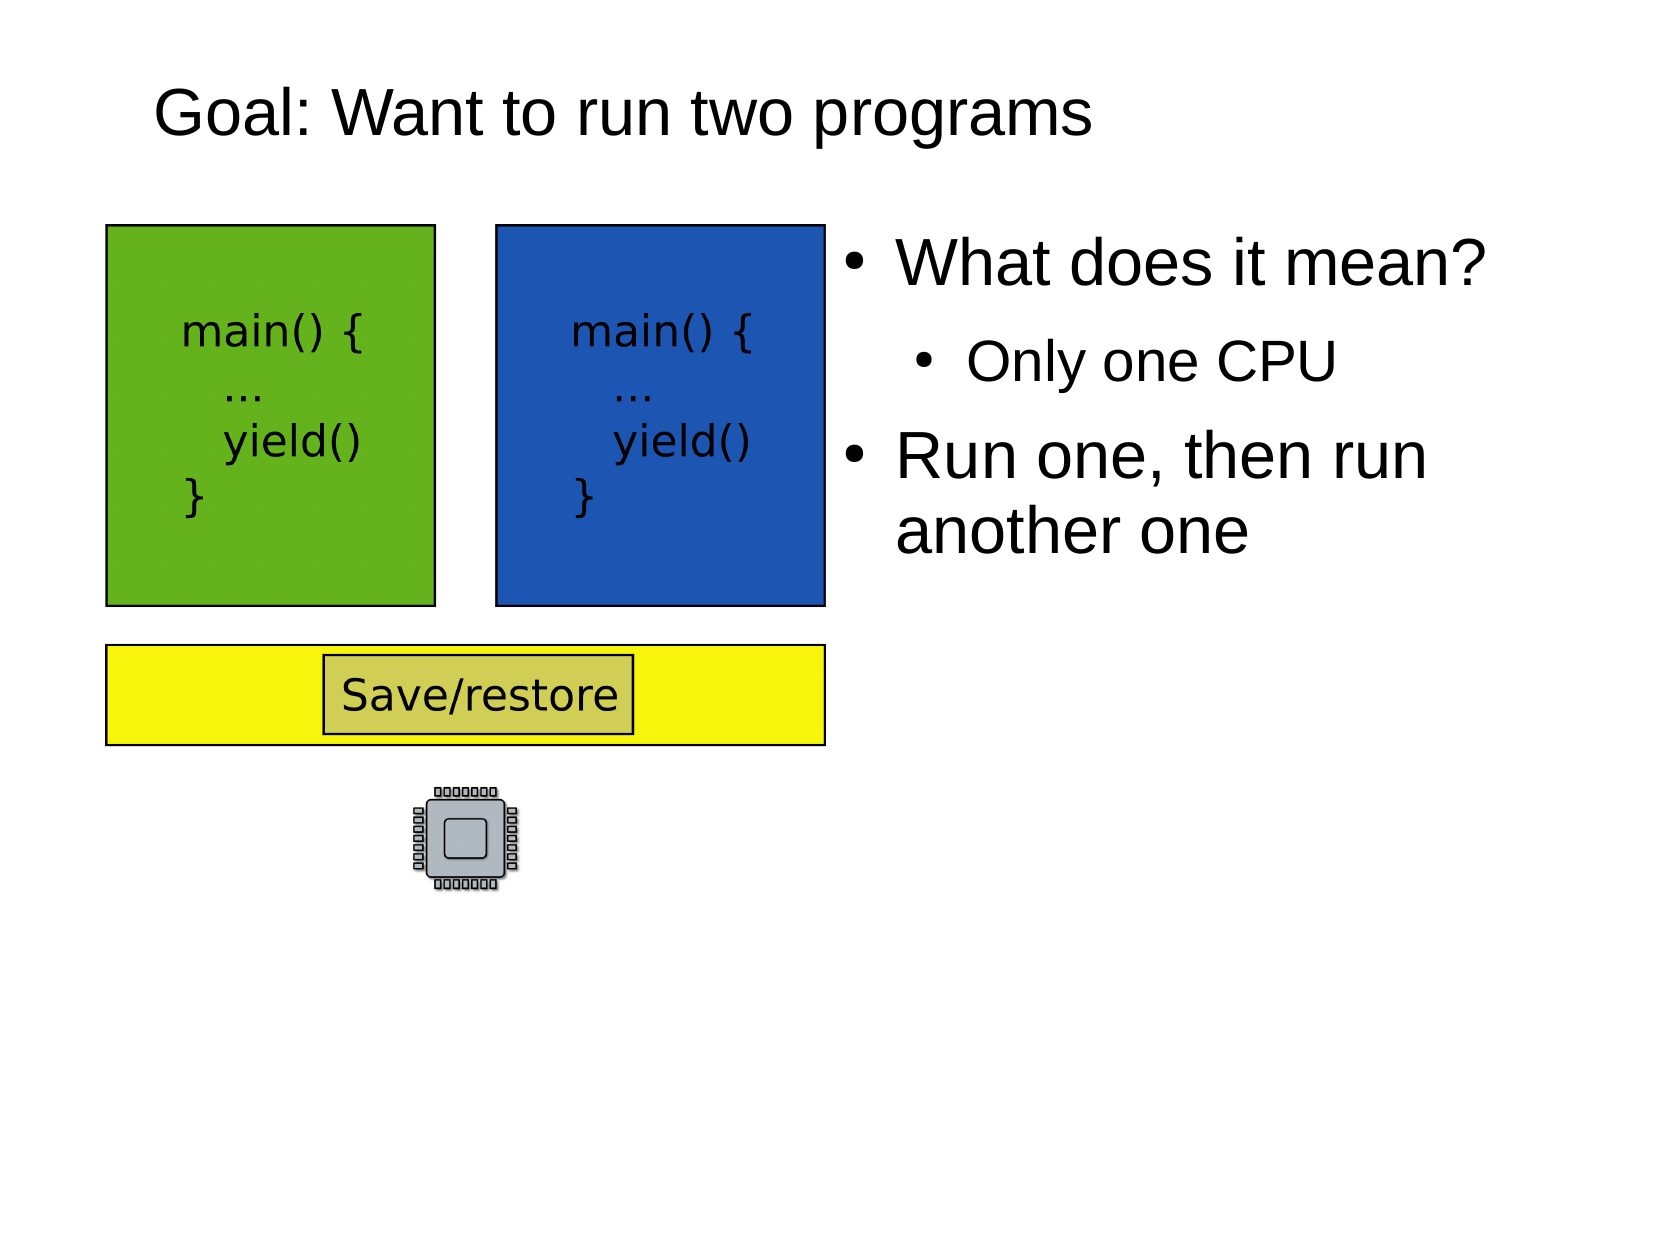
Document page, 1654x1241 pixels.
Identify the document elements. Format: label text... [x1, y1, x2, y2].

list What does it mean? Only one CPU Run one, then run another one [825, 225, 1613, 1160]
picture [105, 224, 826, 901]
list Goal: Want to run two programs [82, 75, 1576, 151]
